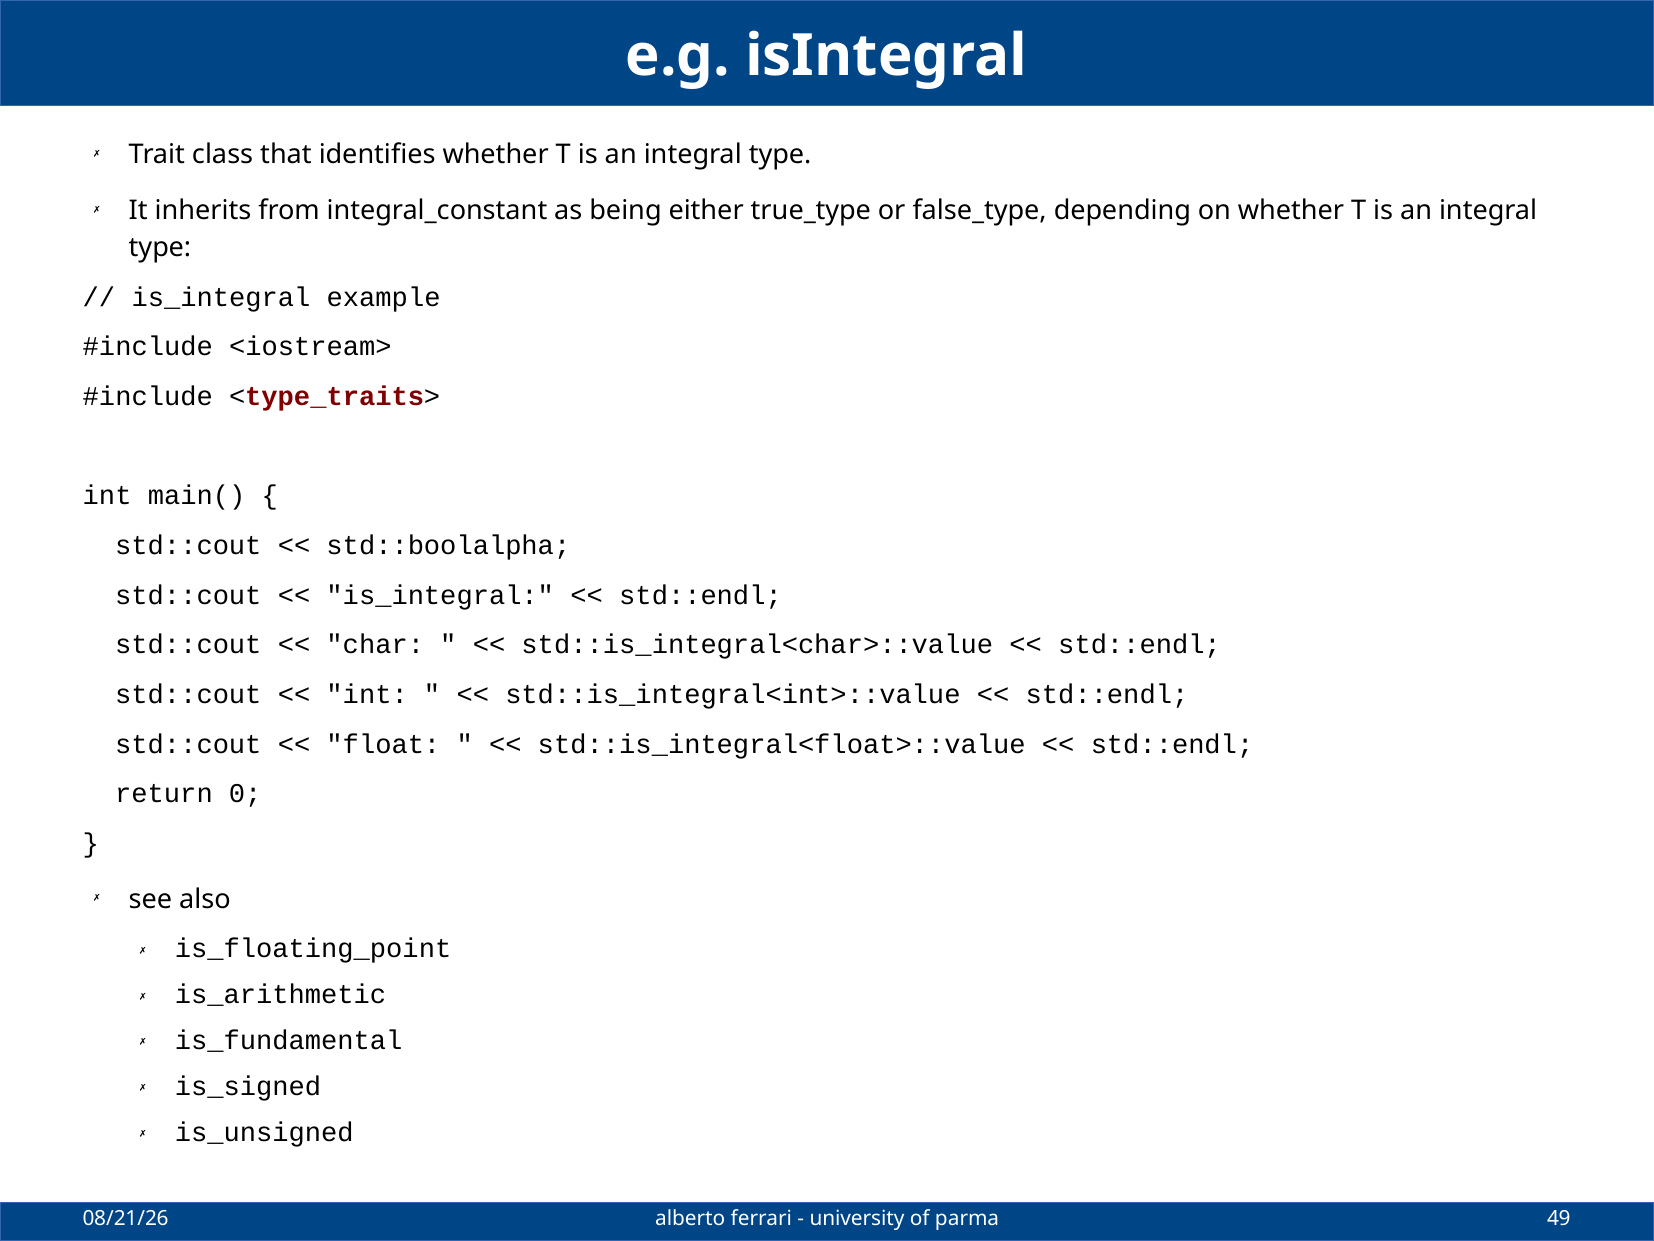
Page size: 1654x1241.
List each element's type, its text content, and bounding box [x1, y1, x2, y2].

title e.g. isIntegral [0, 0, 1654, 106]
list Trait class that identifies whether T is an integral type. It inherits from integral_constant as being either true_type or false_type, depending on whether T is an integral type: // is_integral example #include <iostream> #include <type_traits> int main() { std::cout << std::boolalpha; std::cout << "is_integral:" << std::endl; std::cout << "char: " << std::is_integral<char>::value << std::endl; std::cout << "int: " << std::is_integral<int>::value << std::endl; std::cout << "float: " << std::is_integral<float>::value << std::endl; return 0; } see also is_floating_point is_arithmetic is_fundamental is_signed is_unsigned [82, 135, 1571, 1171]
